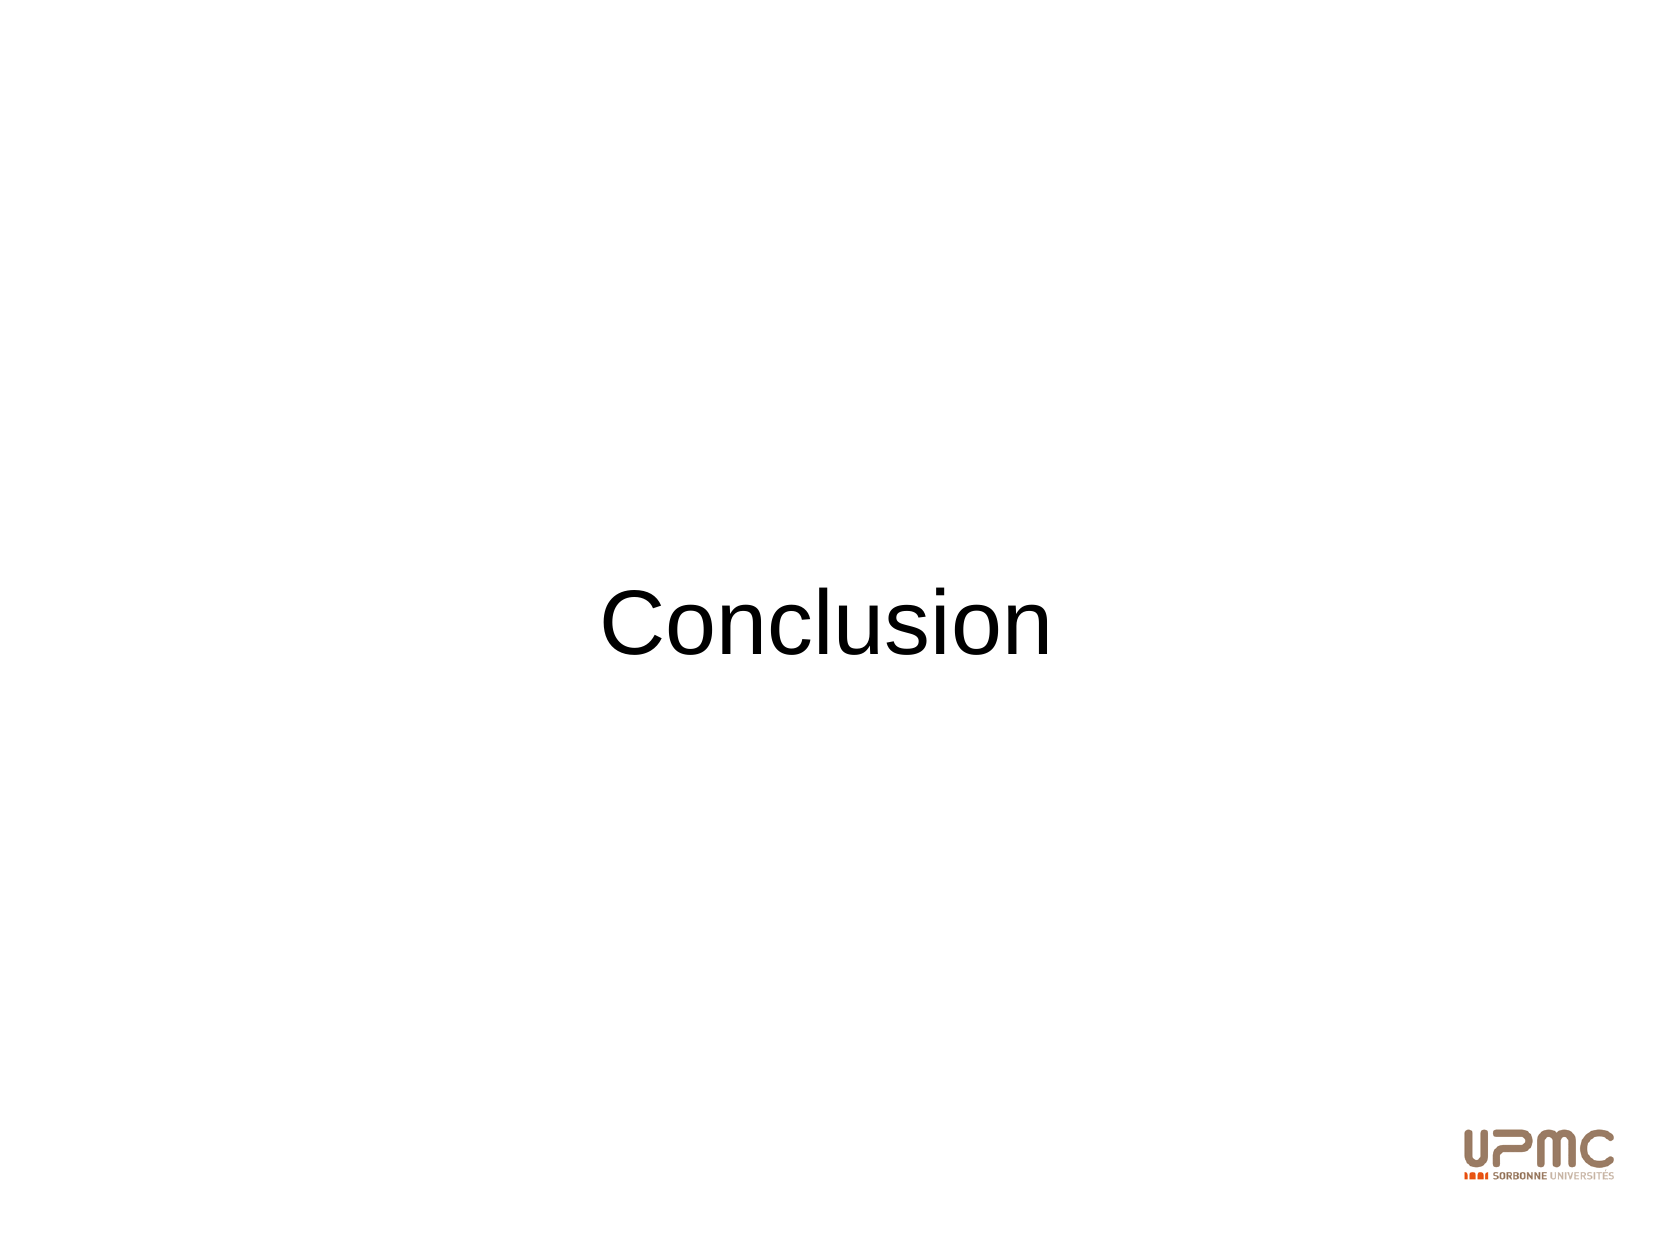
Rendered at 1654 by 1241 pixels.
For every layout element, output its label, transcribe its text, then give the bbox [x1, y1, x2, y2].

picture [1464, 1104, 1614, 1205]
title Conclusion [82, 519, 1571, 727]
